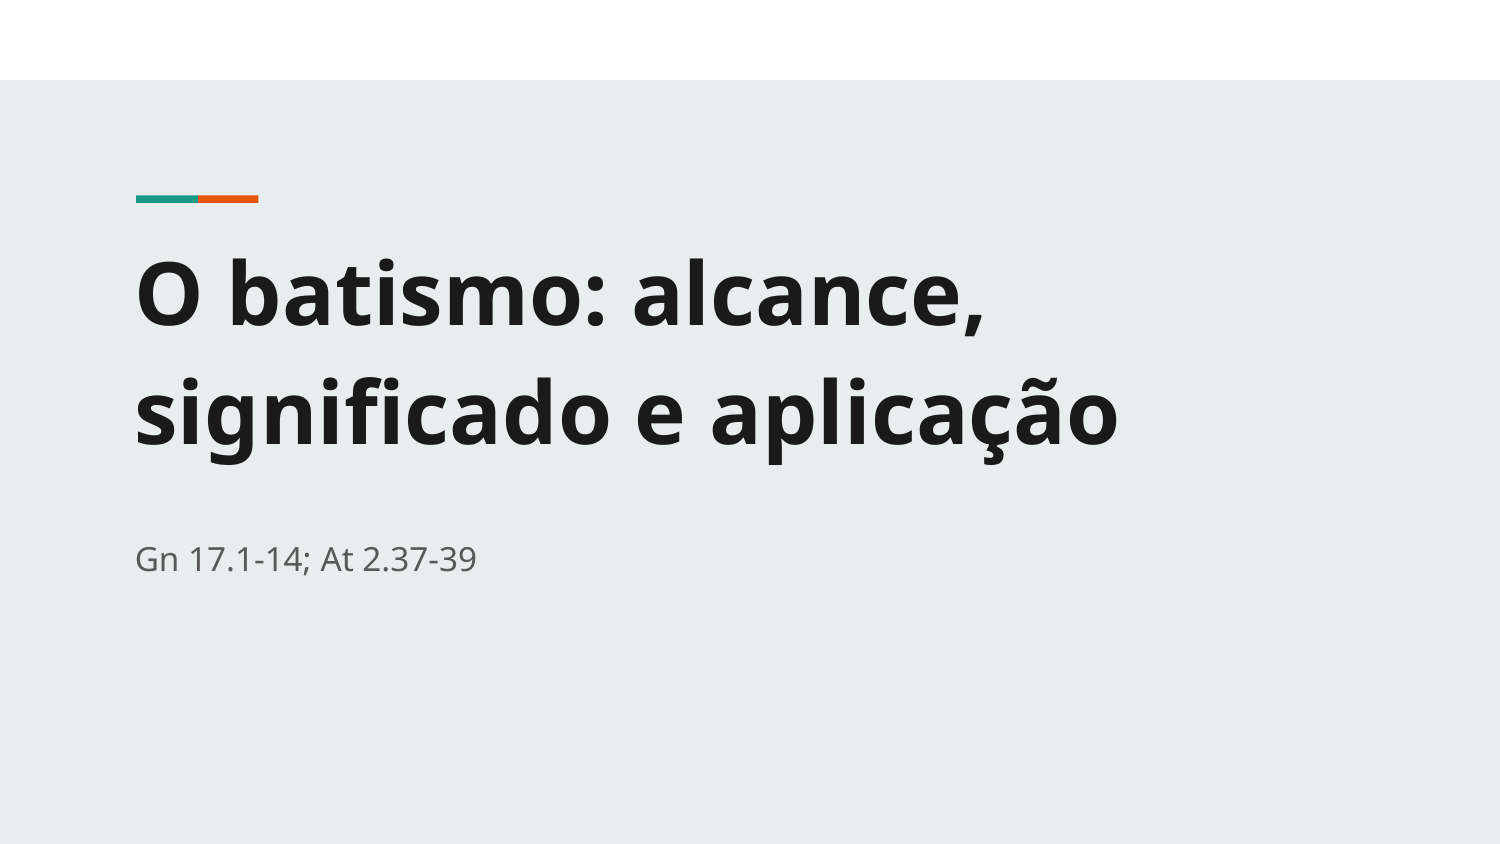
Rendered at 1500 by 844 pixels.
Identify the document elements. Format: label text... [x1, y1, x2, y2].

subtitle Gn 17.1-14; At 2.37-39 [119, 520, 1381, 610]
title O batismo: alcance, significado e aplicação [119, 216, 1381, 490]
